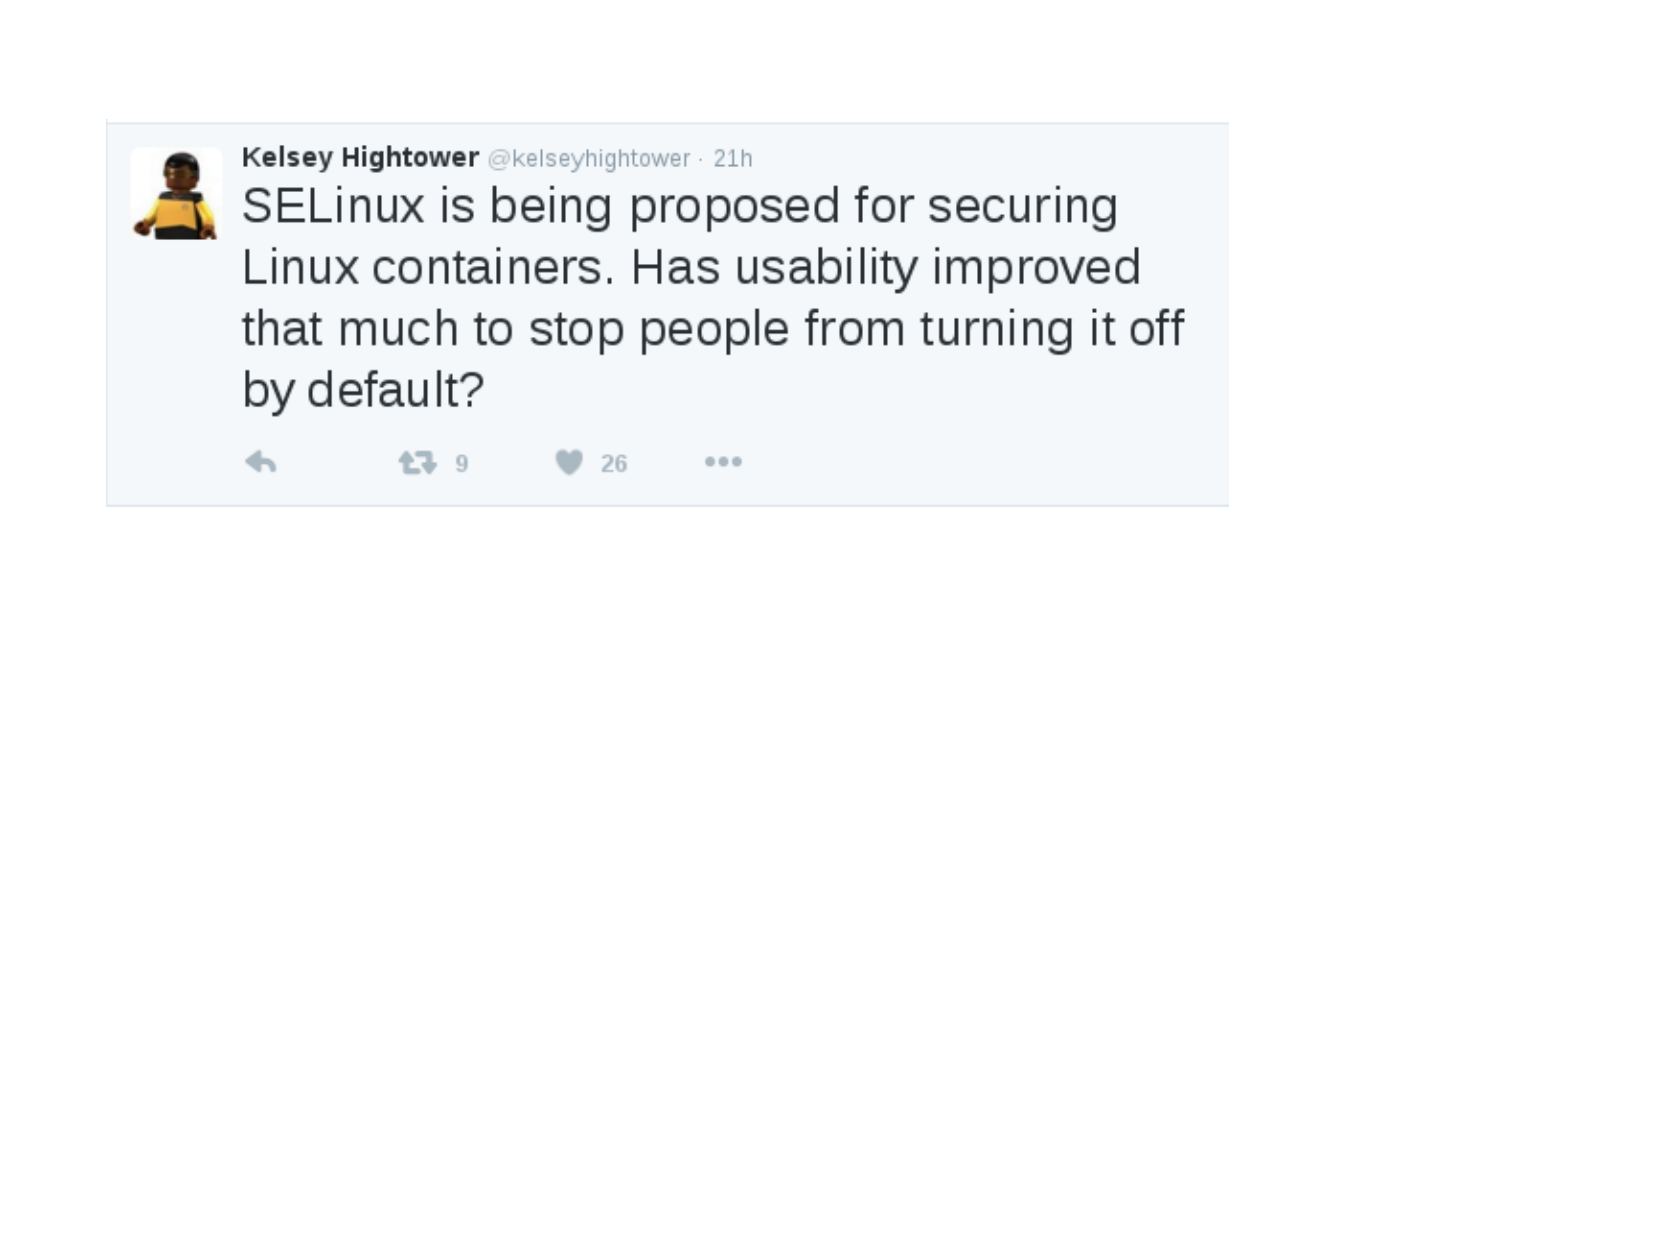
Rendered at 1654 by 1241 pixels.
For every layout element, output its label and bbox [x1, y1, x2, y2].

picture [106, 119, 1229, 507]
